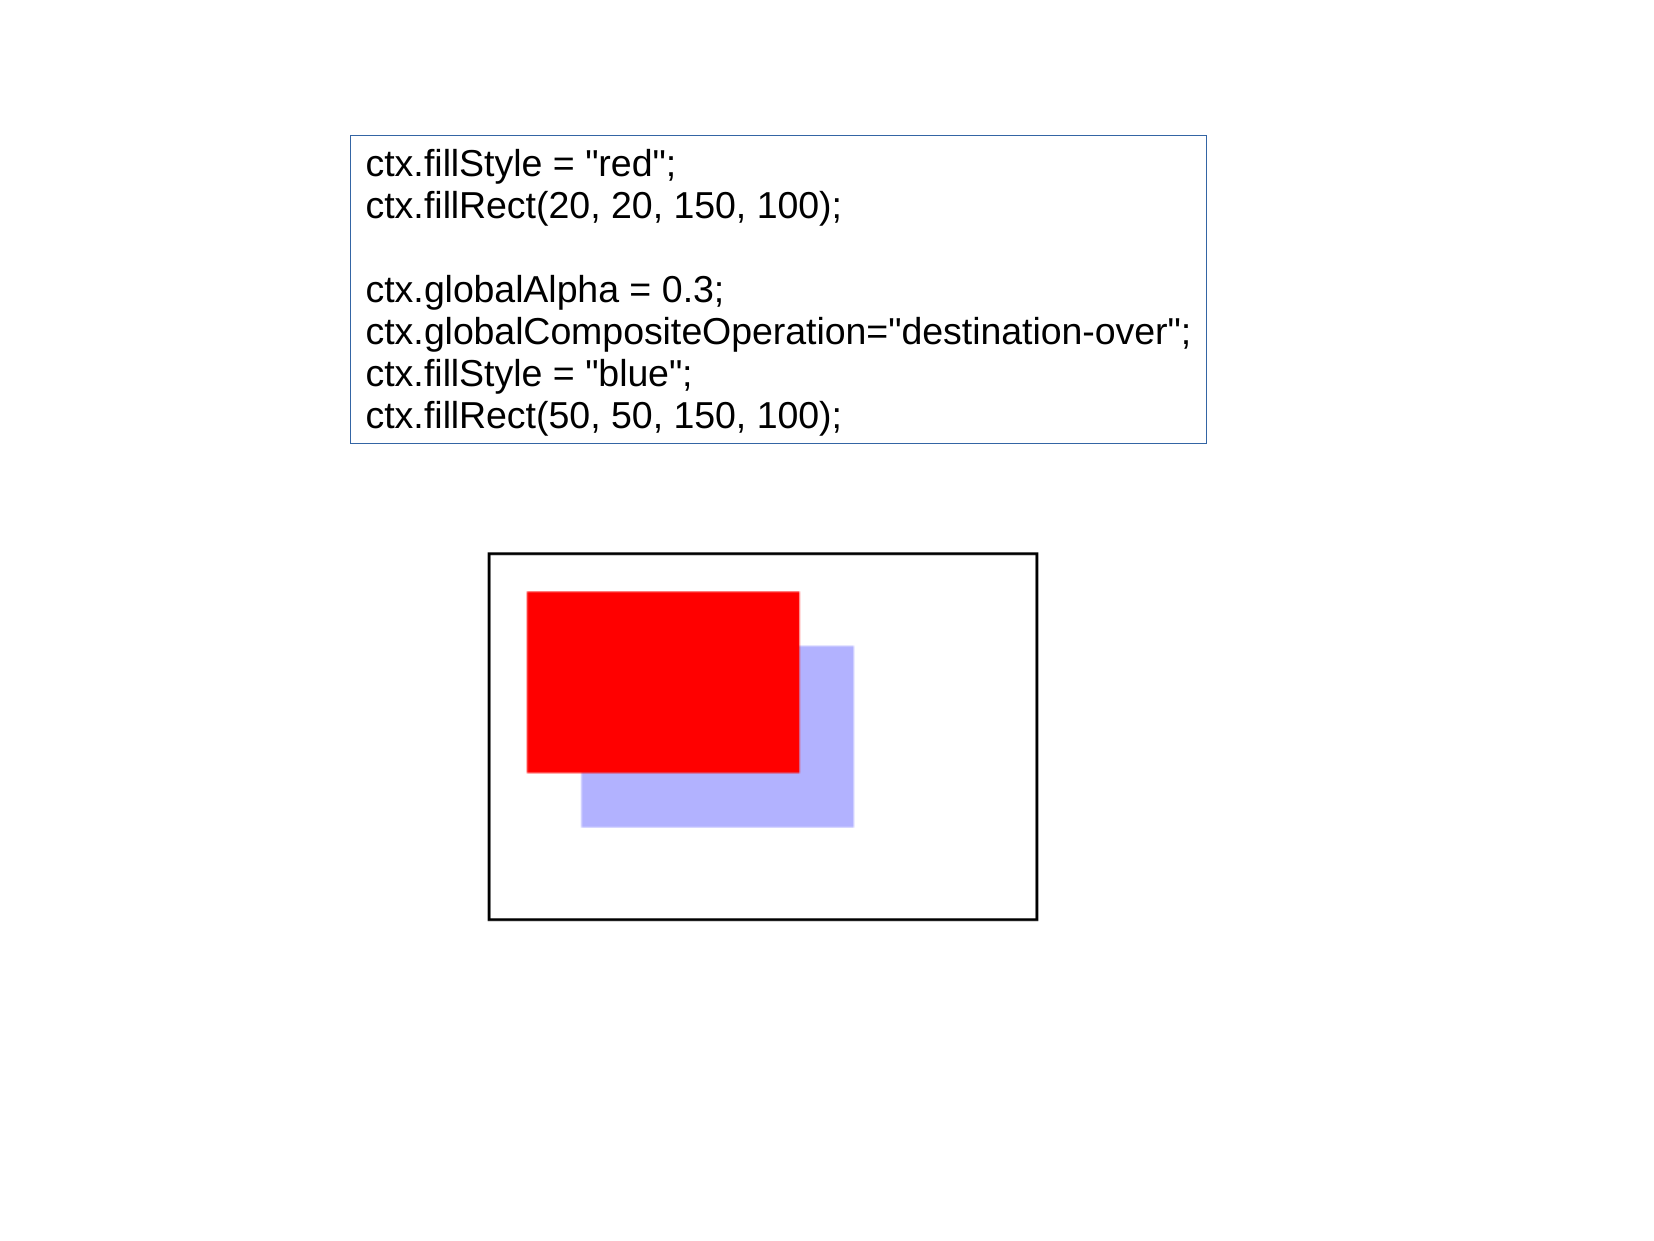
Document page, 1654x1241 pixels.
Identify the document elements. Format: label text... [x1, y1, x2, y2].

picture [481, 533, 1076, 956]
text_box ctx.fillStyle = "red"; ctx.fillRect(20, 20, 150, 100); ctx.globalAlpha = 0.3; ctx.globalCompositeOperation="destination-over"; ctx.fillStyle = "blue"; ctx.fillRect(50, 50, 150, 100); [350, 135, 1207, 444]
